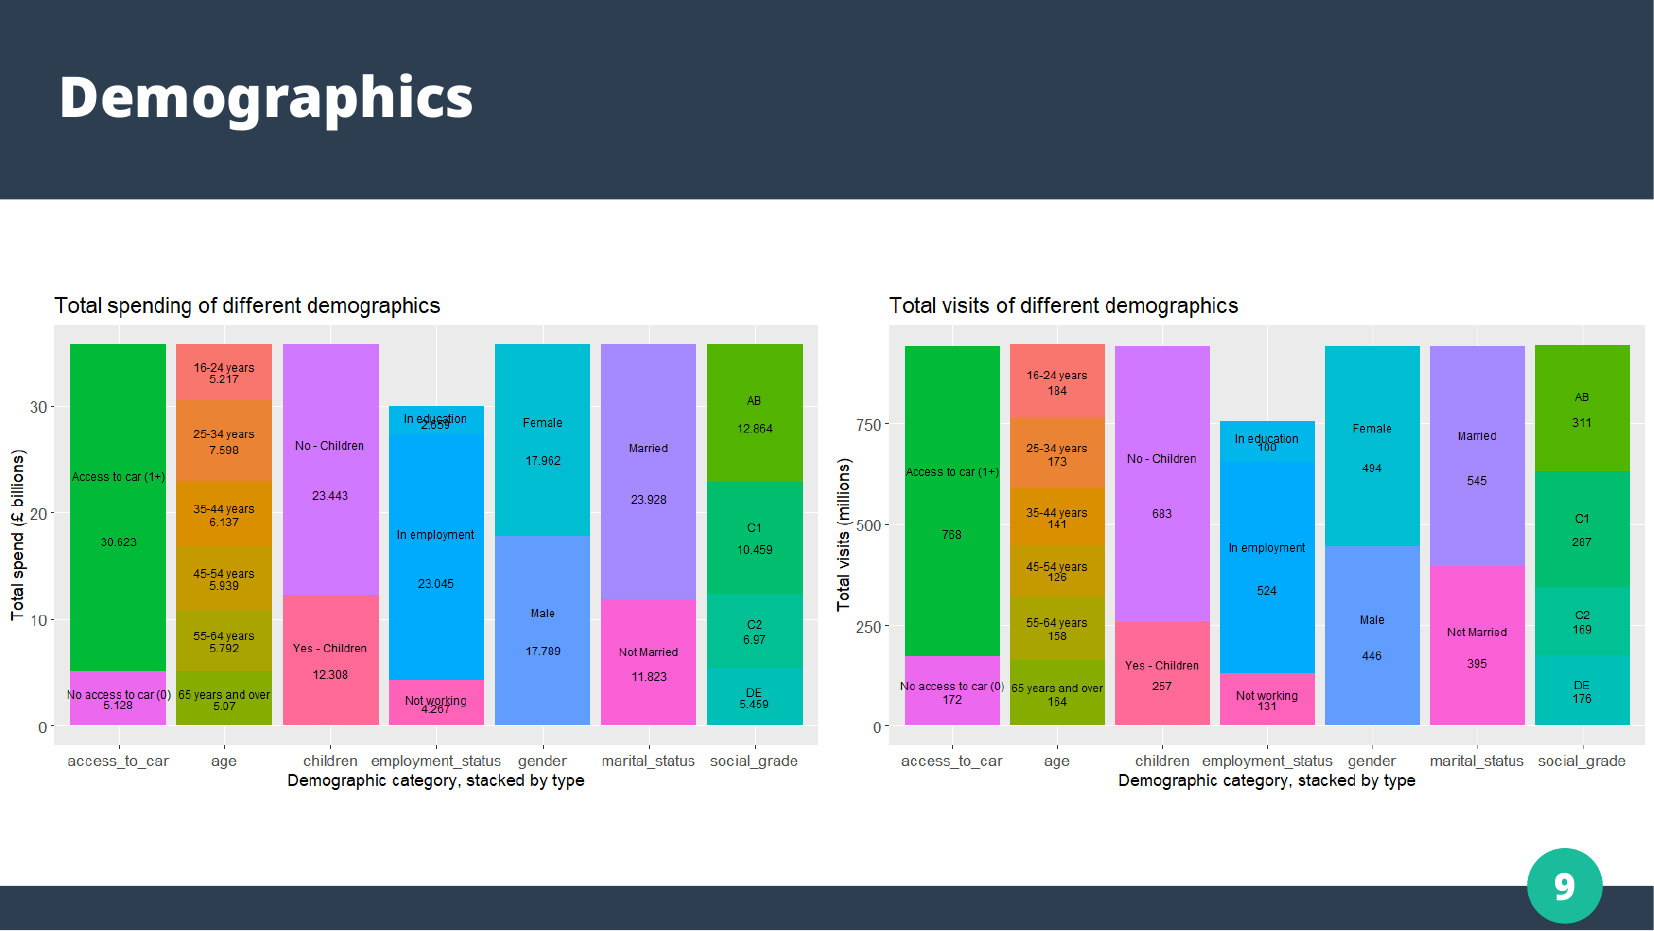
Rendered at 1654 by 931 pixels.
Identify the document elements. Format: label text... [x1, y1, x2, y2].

picture [0, 286, 1654, 798]
title Demographics [59, 37, 1595, 155]
